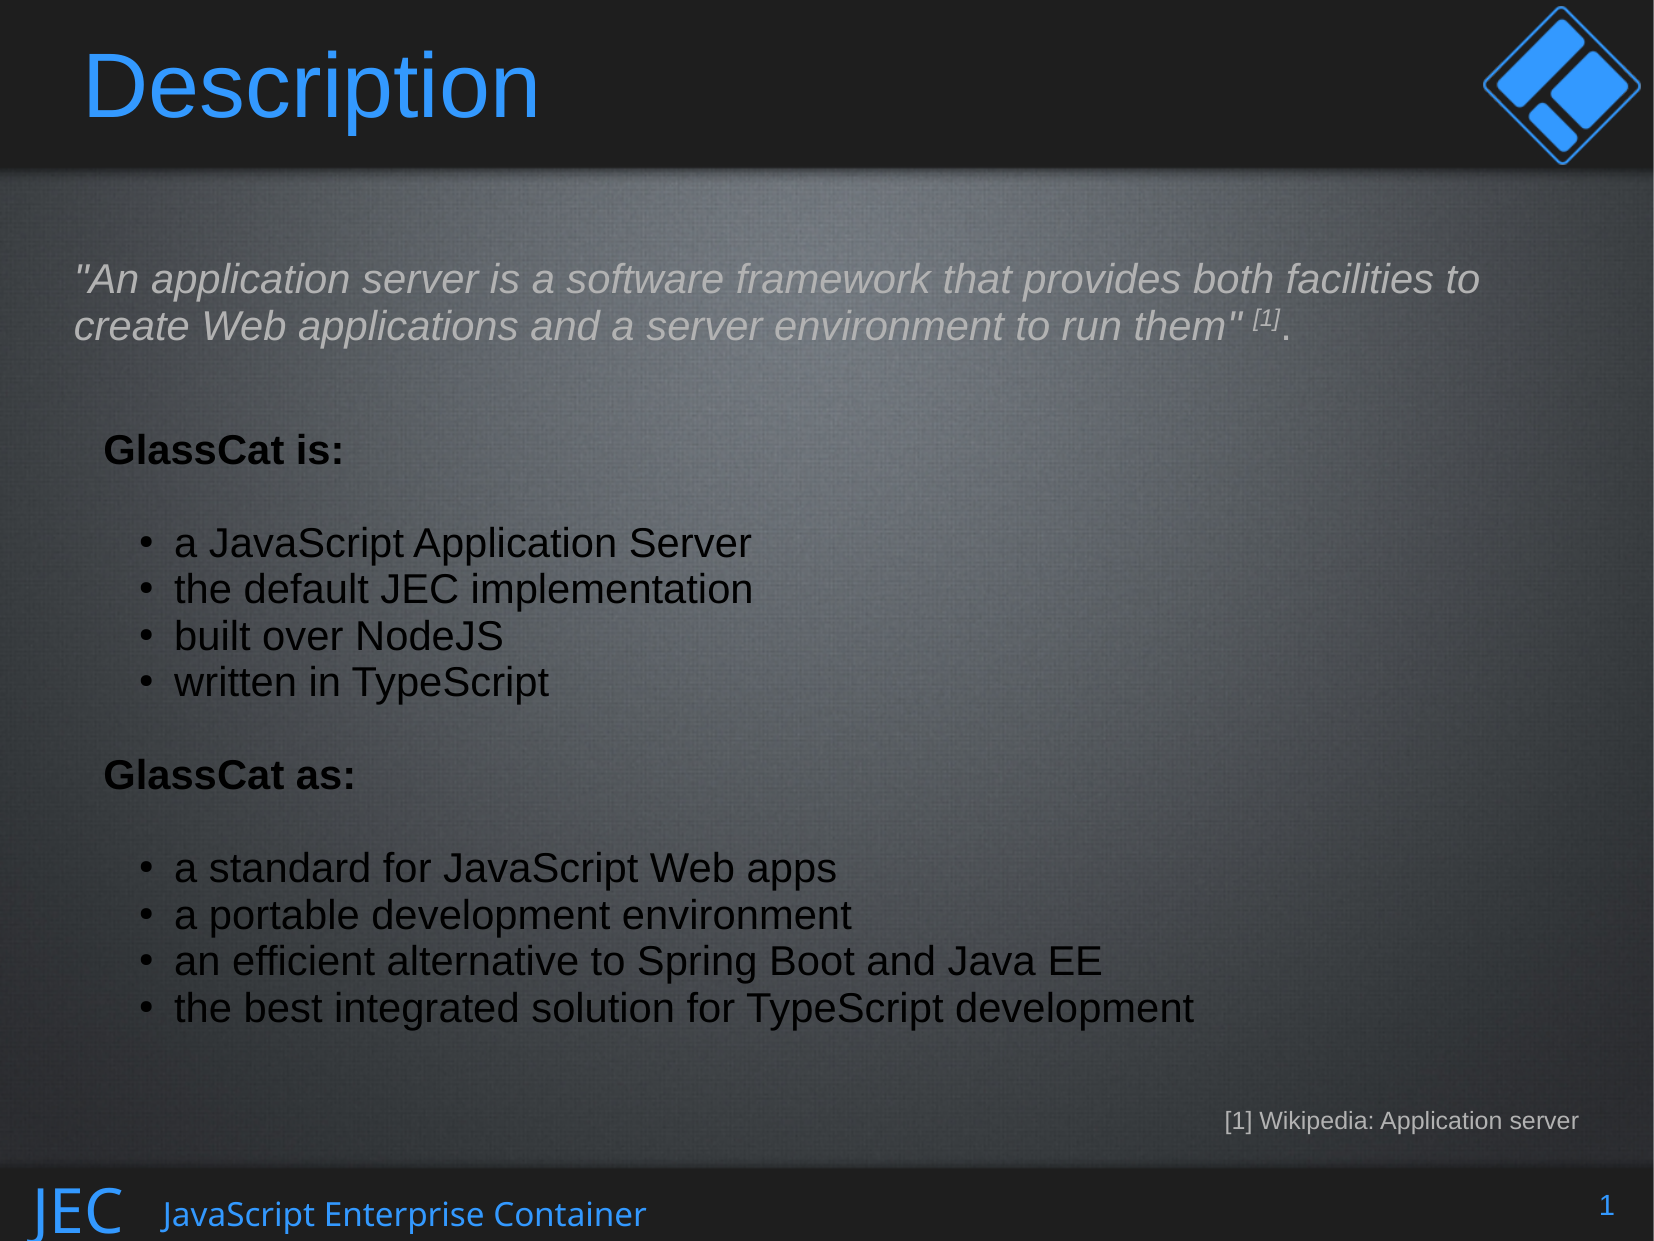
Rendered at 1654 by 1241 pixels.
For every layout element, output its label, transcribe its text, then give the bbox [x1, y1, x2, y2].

text_box "An application server is a software framework that provides both facilities to create Web applications and a server environment to run them" [1]. [59, 248, 1595, 405]
text_box [1] Wikipedia: Application server [59, 1099, 1595, 1158]
text_box 1 [744, 1181, 1630, 1229]
picture [0, 0, 1654, 1241]
text_box JEC [17, 1159, 149, 1241]
title Description [82, 23, 1441, 147]
text_box JavaScript Enterprise Container [148, 1183, 651, 1241]
text_box GlassCat is: a JavaScript Application Server the default JEC implementation built over NodeJS written in TypeScript GlassCat as: a standard for JavaScript Web apps a portable development environment an efficient alternative to Spring Boot and Java EE the best integrated solution for TypeScript development [88, 419, 1565, 1044]
